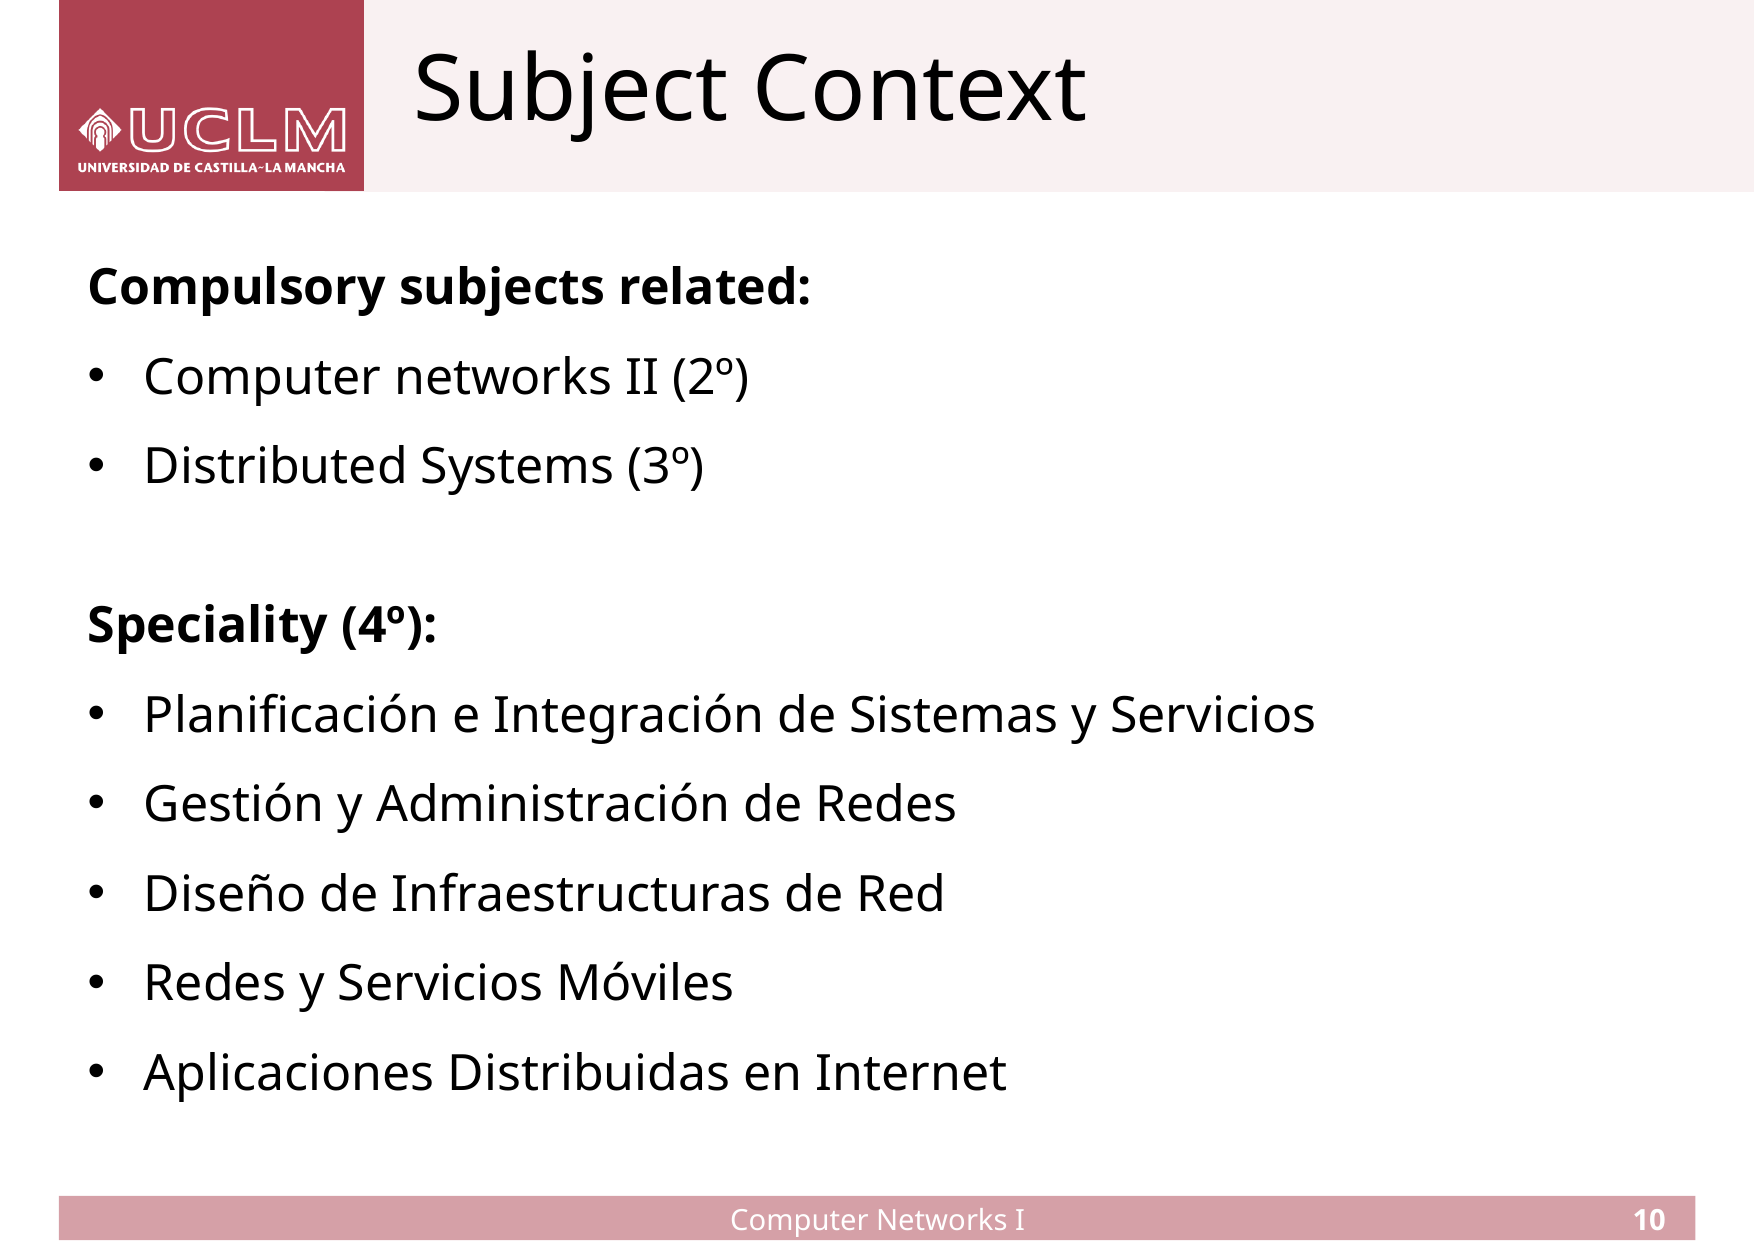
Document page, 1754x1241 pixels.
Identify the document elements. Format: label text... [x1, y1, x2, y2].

slide_number <number> [1257, 1200, 1666, 1236]
list Compulsory subjects related: Computer networks II (2º) Distributed Systems (3º) Speciality (4º): Planificación e Integración de Sistemas y Servicios Gestión y Administración de Redes Diseño de Infraestructuras de Red Redes y Servicios Móviles Aplicaciones Distribuidas en Internet [87, 254, 1667, 1101]
title Subject Context [413, 0, 1667, 198]
footer Computer Networks I [599, 1200, 1156, 1236]
picture [59, 0, 364, 191]
